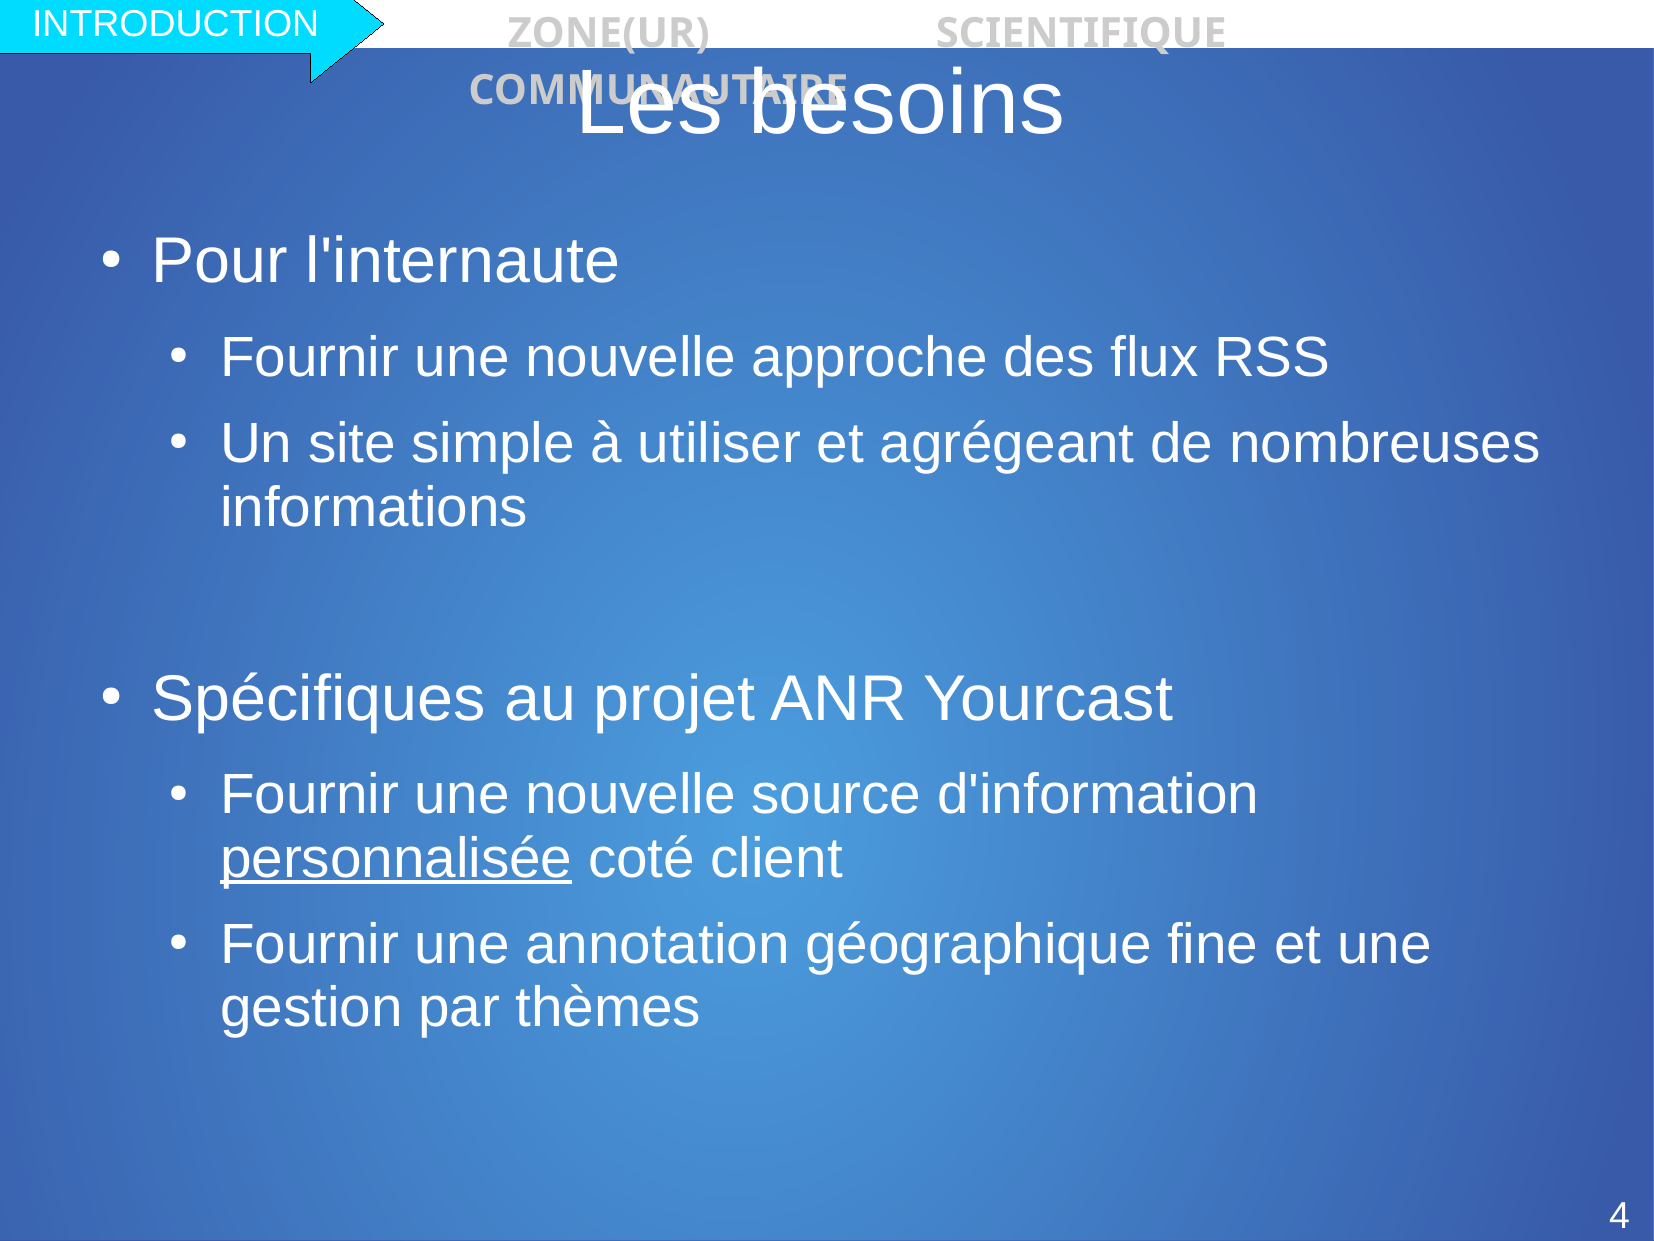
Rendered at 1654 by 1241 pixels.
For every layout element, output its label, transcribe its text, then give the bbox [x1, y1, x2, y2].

picture [0, 48, 1654, 1241]
title Les besoins [23, 49, 1619, 154]
list Pour l'internaute Fournir une nouvelle approche des flux RSS Un site simple à utiliser et agrégeant de nombreuses informations Spécifiques au projet ANR Yourcast Fournir une nouvelle source d'information personnalisée coté client Fournir une annotation géographique fine et une gestion par thèmes [82, 224, 1571, 1043]
text_box INTRODUCTION [0, 0, 384, 83]
